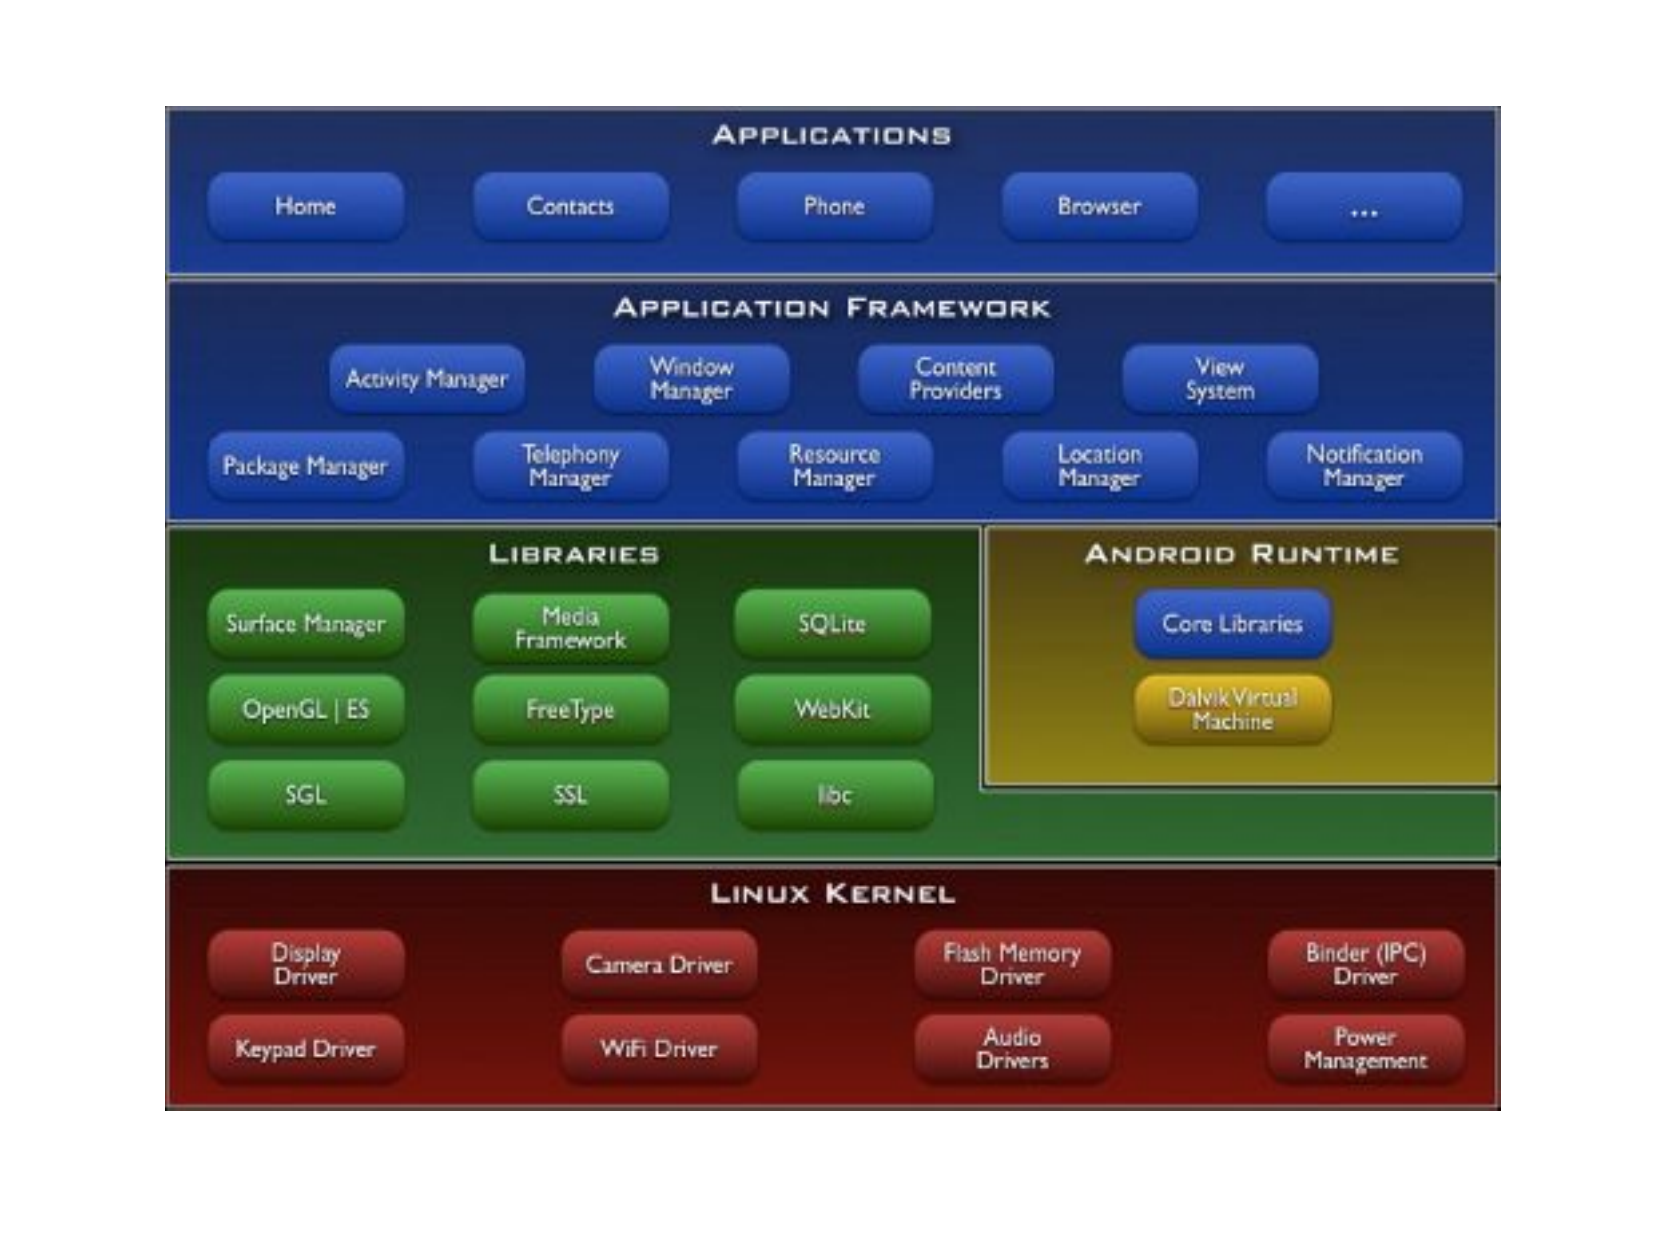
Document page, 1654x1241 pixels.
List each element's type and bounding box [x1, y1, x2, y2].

picture [165, 106, 1501, 1111]
